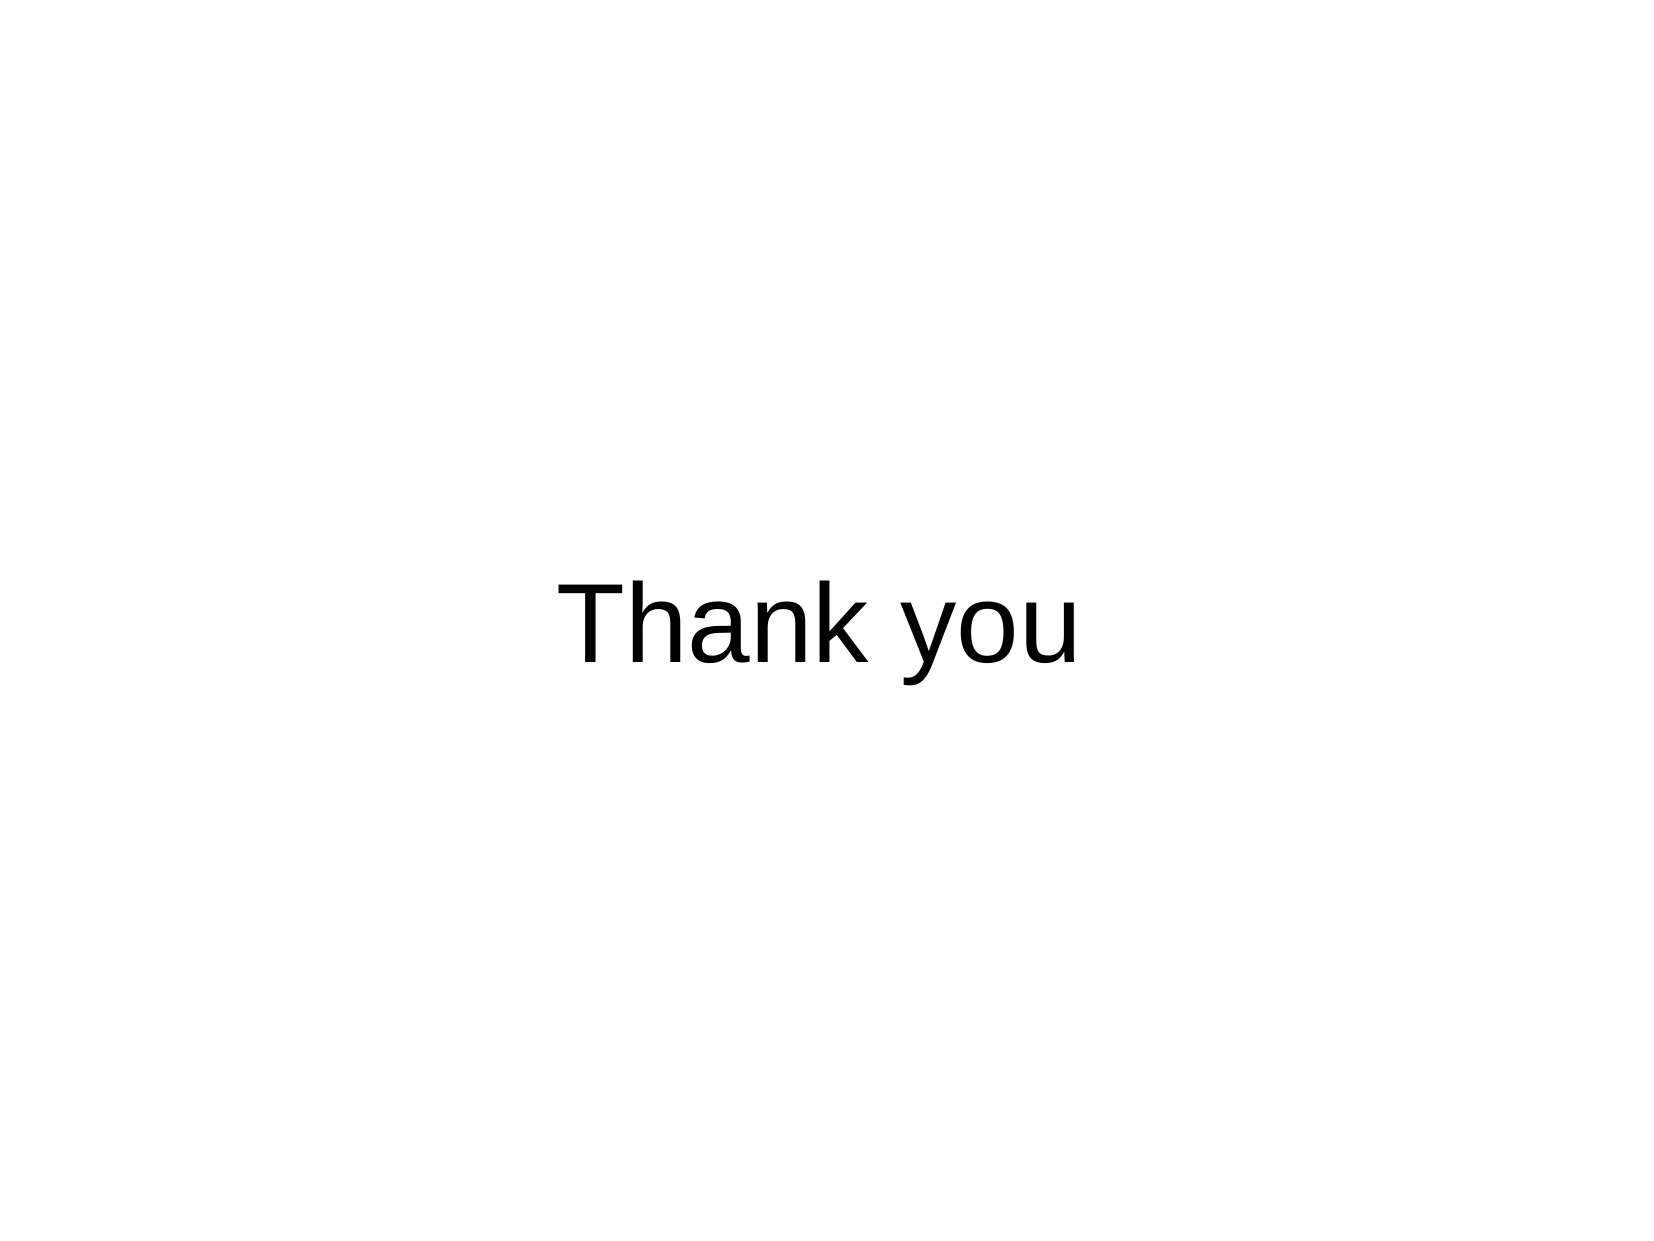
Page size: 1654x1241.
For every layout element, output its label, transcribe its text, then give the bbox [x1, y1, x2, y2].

title Thank you [75, 517, 1564, 856]
